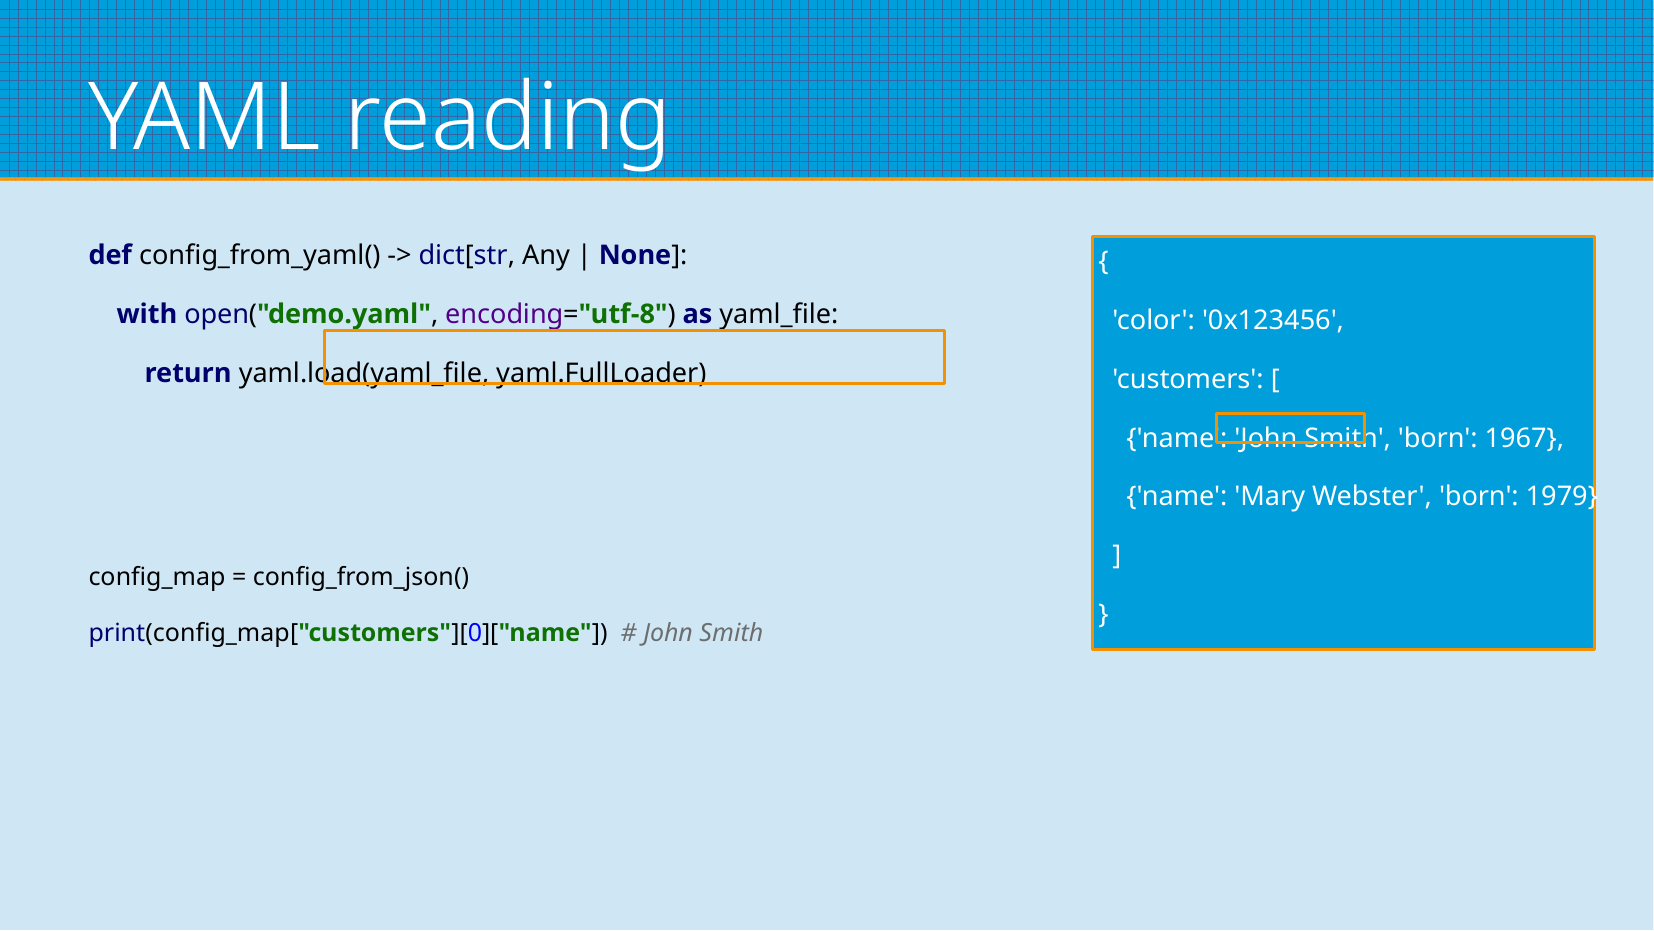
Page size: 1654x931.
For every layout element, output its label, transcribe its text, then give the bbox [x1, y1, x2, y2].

text_box { 'color': '0x123456', 'customers': [ {'name': 'John Smith', 'born': 1967}, {'name': 'Mary Webster', 'born': 1979} ] } [1092, 236, 1595, 650]
title YAML reading [88, 14, 1565, 178]
list def config_from_yaml() -> dict[str, Any | None]: with open("demo.yaml", encoding="utf-8") as yaml_file: return yaml.load(yaml_file, yaml.FullLoader) config_map = config_from_json() print(config_map["customers"][0]["name"]) # John Smith [88, 236, 1092, 650]
